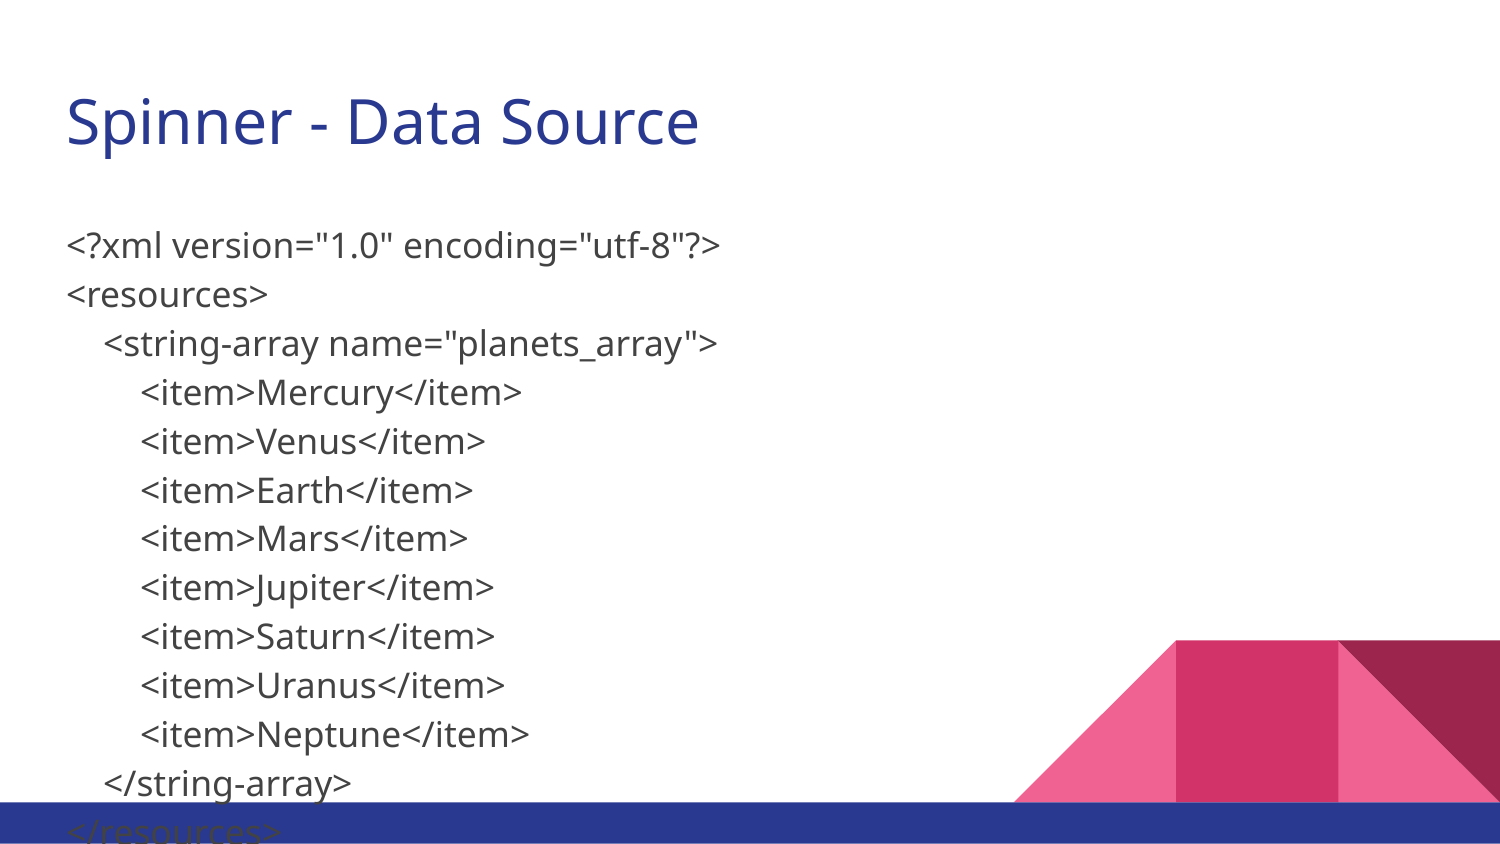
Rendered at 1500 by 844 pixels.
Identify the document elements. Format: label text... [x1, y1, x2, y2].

list <?xml version="1.0" encoding="utf-8"?> <resources> <string-array name="planets_array"> <item>Mercury</item> <item>Venus</item> <item>Earth</item> <item>Mars</item> <item>Jupiter</item> <item>Saturn</item> <item>Uranus</item> <item>Neptune</item> </string-array> </resources> [51, 201, 1449, 750]
title Spinner - Data Source [51, 67, 1449, 167]
